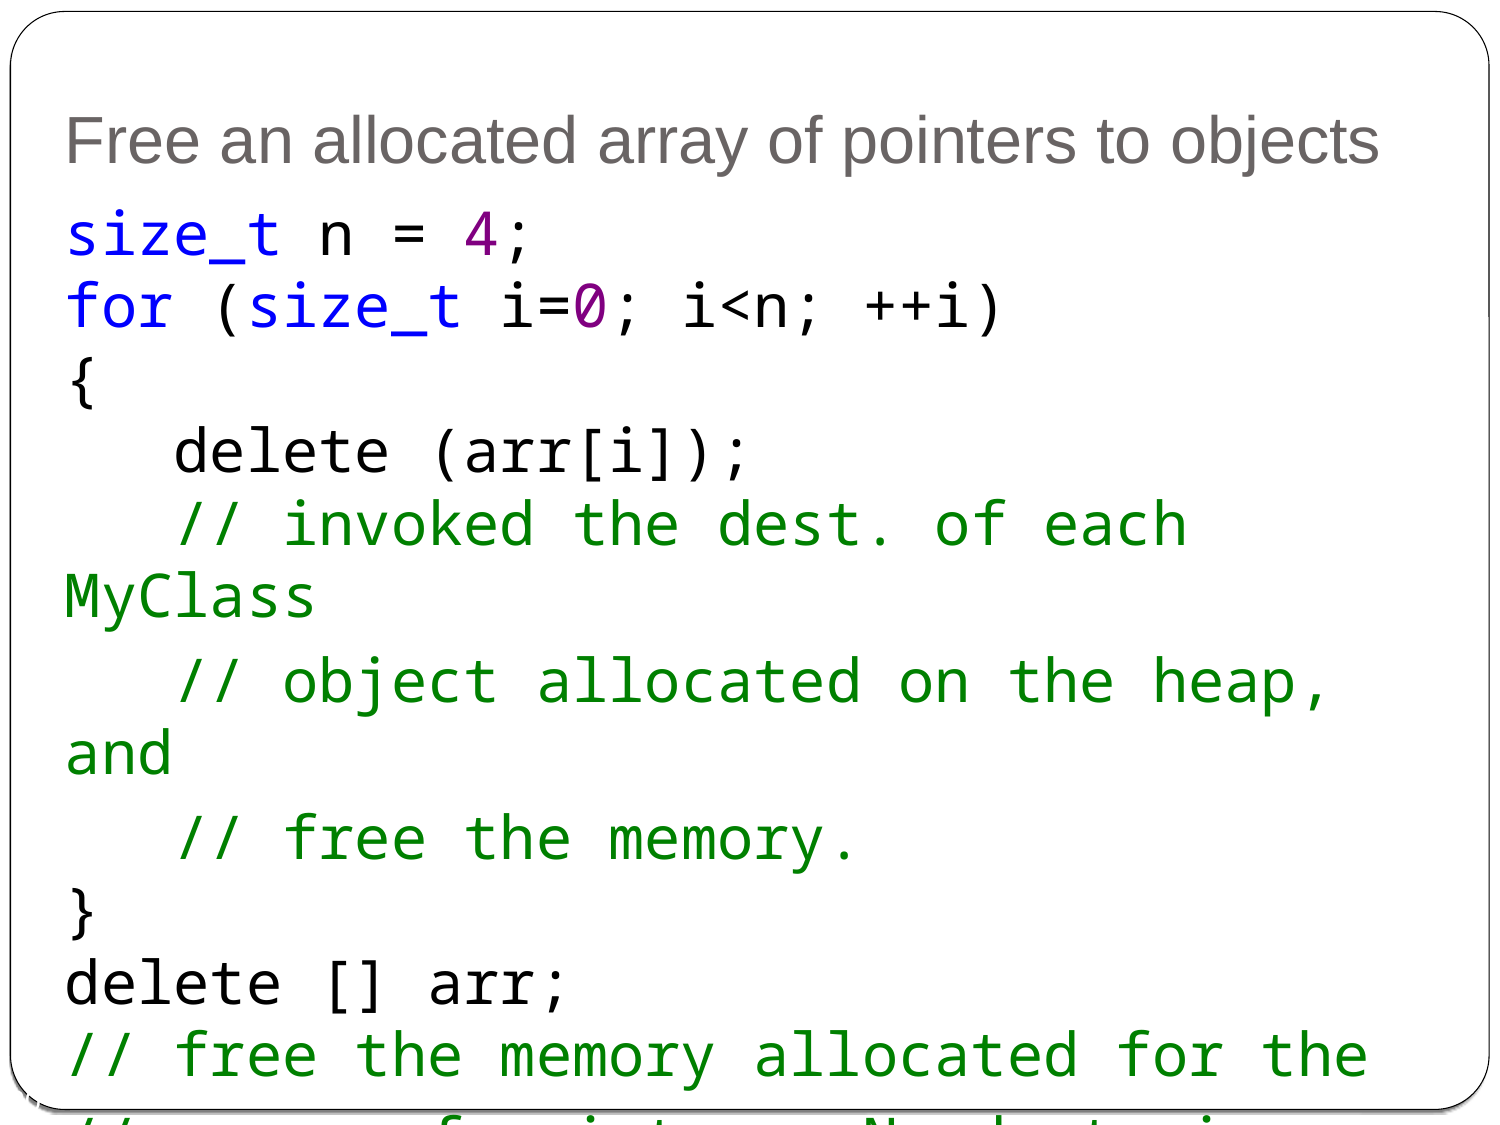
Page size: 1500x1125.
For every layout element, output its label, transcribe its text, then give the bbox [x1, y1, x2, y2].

title Free an allocated array of pointers to objects [50, 62, 1450, 187]
list size_t n = 4; for (size_t i=0; i<n; ++i) { delete (arr[i]); // invoked the dest. of each MyClass // object allocated on the heap, and // free the memory. } delete [] arr; // free the memory allocated for the // array of pointers. No dest. is invoked [50, 187, 1450, 1125]
slide_number <number> [0, 1074, 50, 1125]
